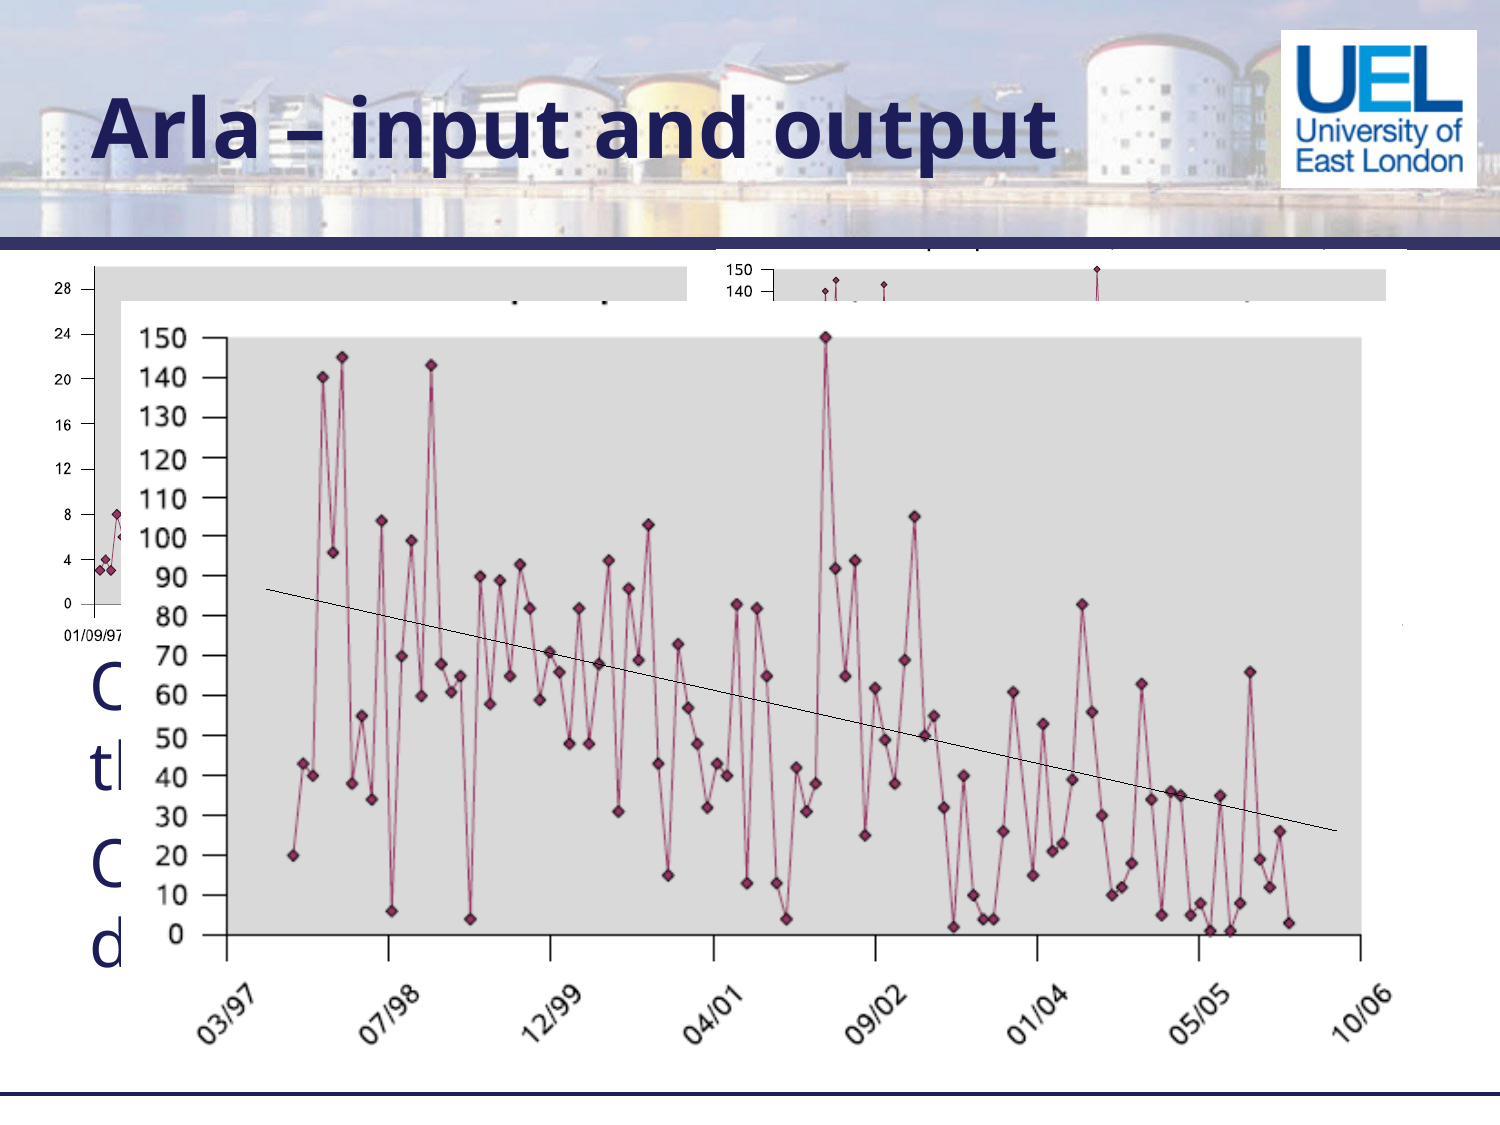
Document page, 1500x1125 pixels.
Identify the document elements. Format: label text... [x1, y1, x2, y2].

title Arla – input and output [76, 10, 1247, 241]
picture [48, 249, 1407, 1058]
list On average, only 5 developers worked on the system per month Output is not increasing, and a decreasing trend (with spikes) is detected [75, 636, 1425, 1069]
picture [0, 0, 1500, 237]
